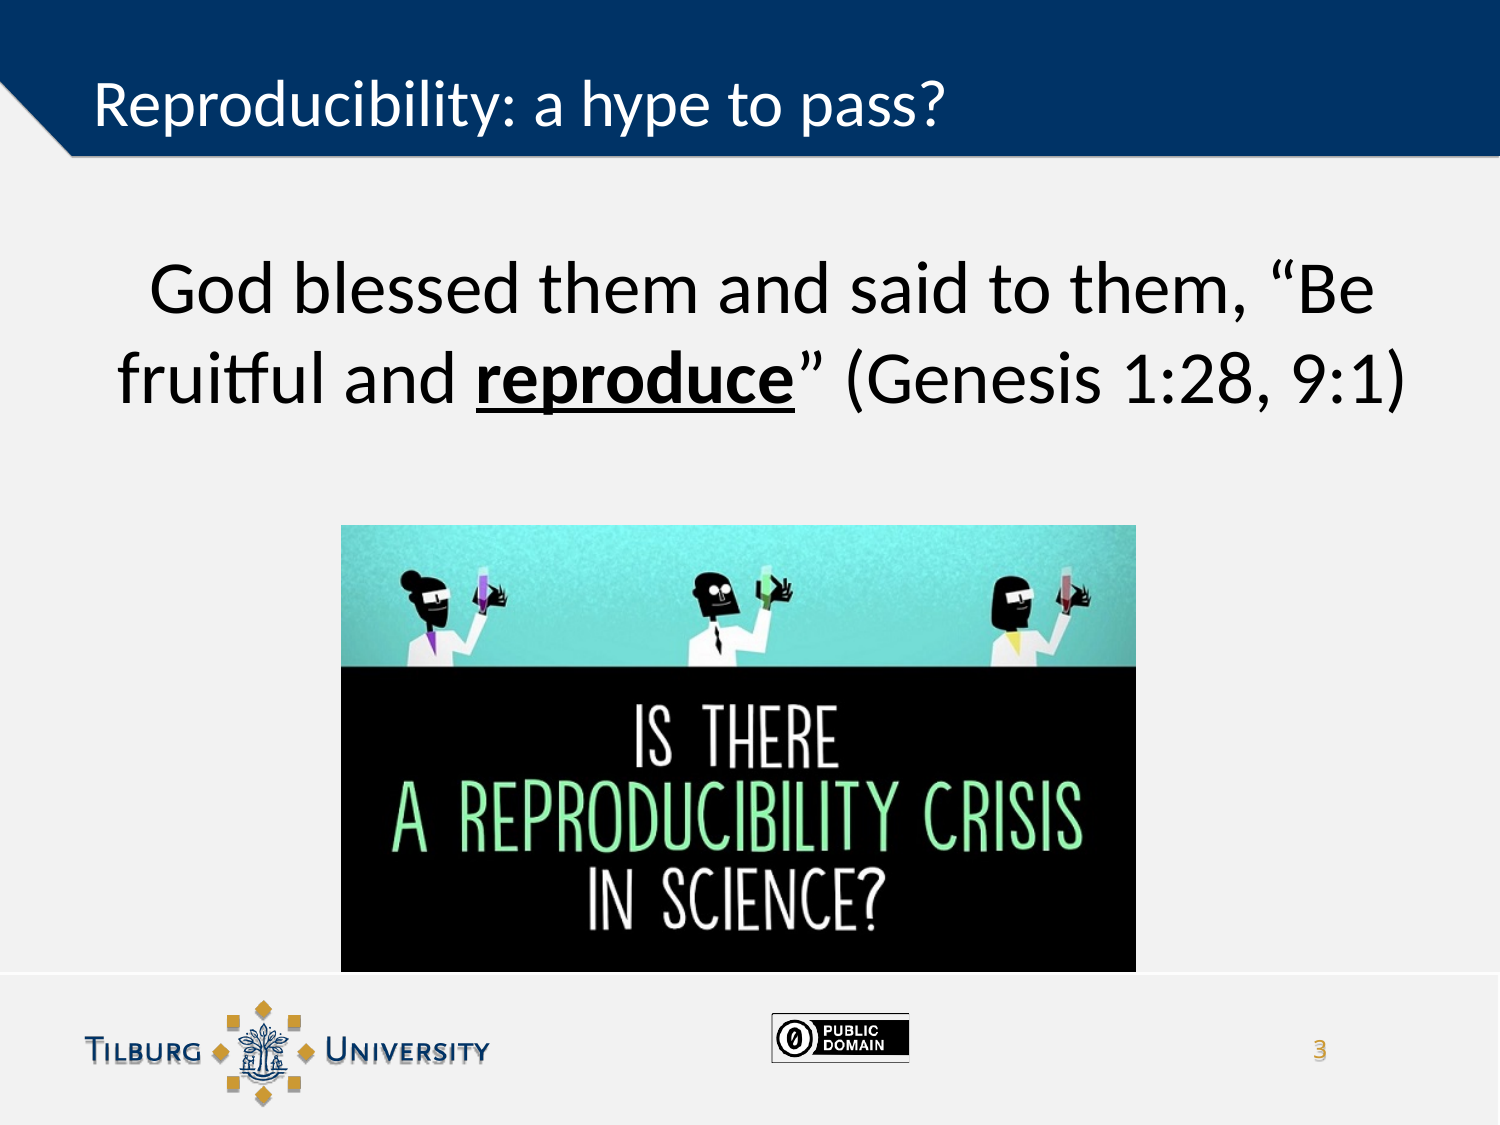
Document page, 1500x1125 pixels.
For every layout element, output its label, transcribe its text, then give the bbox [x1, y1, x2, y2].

text_box [1298, 1026, 1426, 1087]
text_box [772, 1014, 909, 1062]
text_box Reproducibility: a hype to pass? [78, 51, 1398, 148]
text_box God blessed them and said to them, “Be fruitful and reproduce” (Genesis 1:28, 9:1) [62, 230, 1465, 428]
picture [341, 525, 1136, 972]
